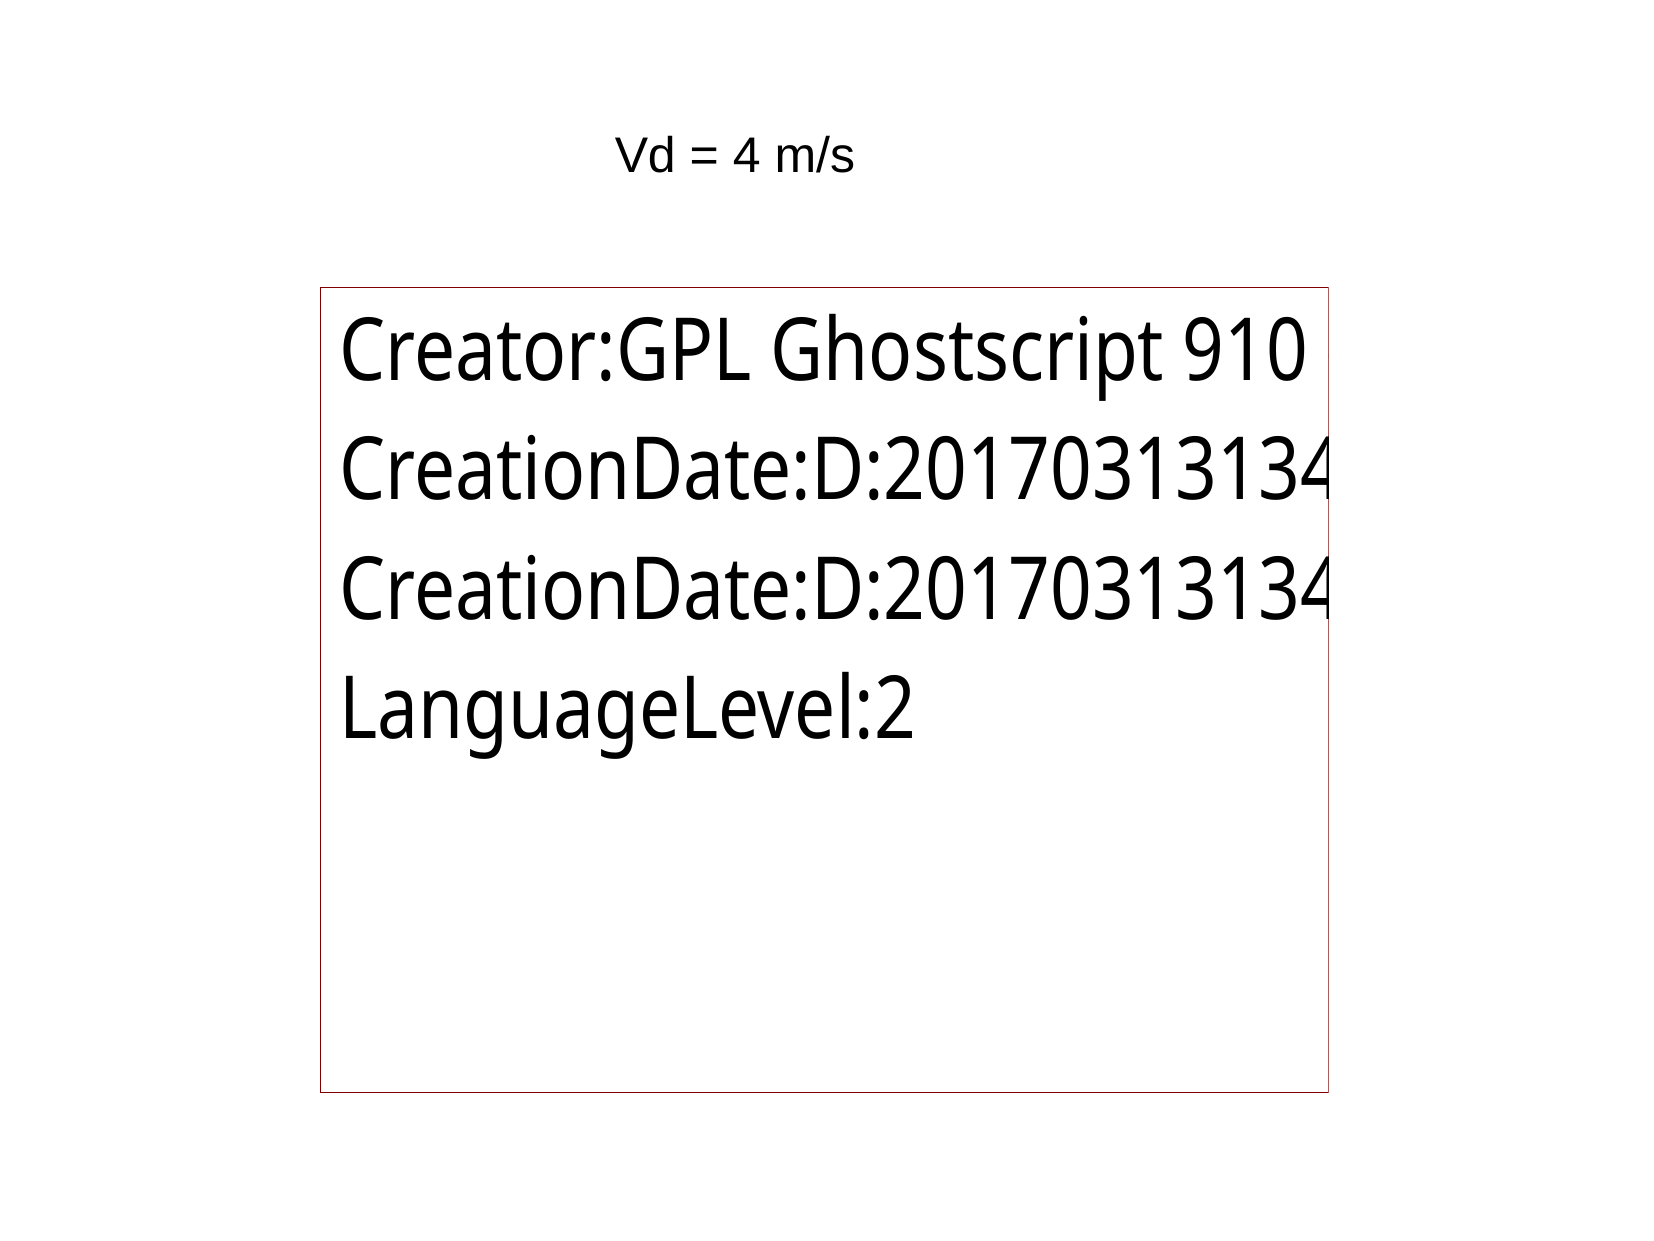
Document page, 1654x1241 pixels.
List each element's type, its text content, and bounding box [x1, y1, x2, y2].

text_box Vd = 4 m/s [600, 120, 1261, 192]
picture [316, 282, 1329, 1093]
